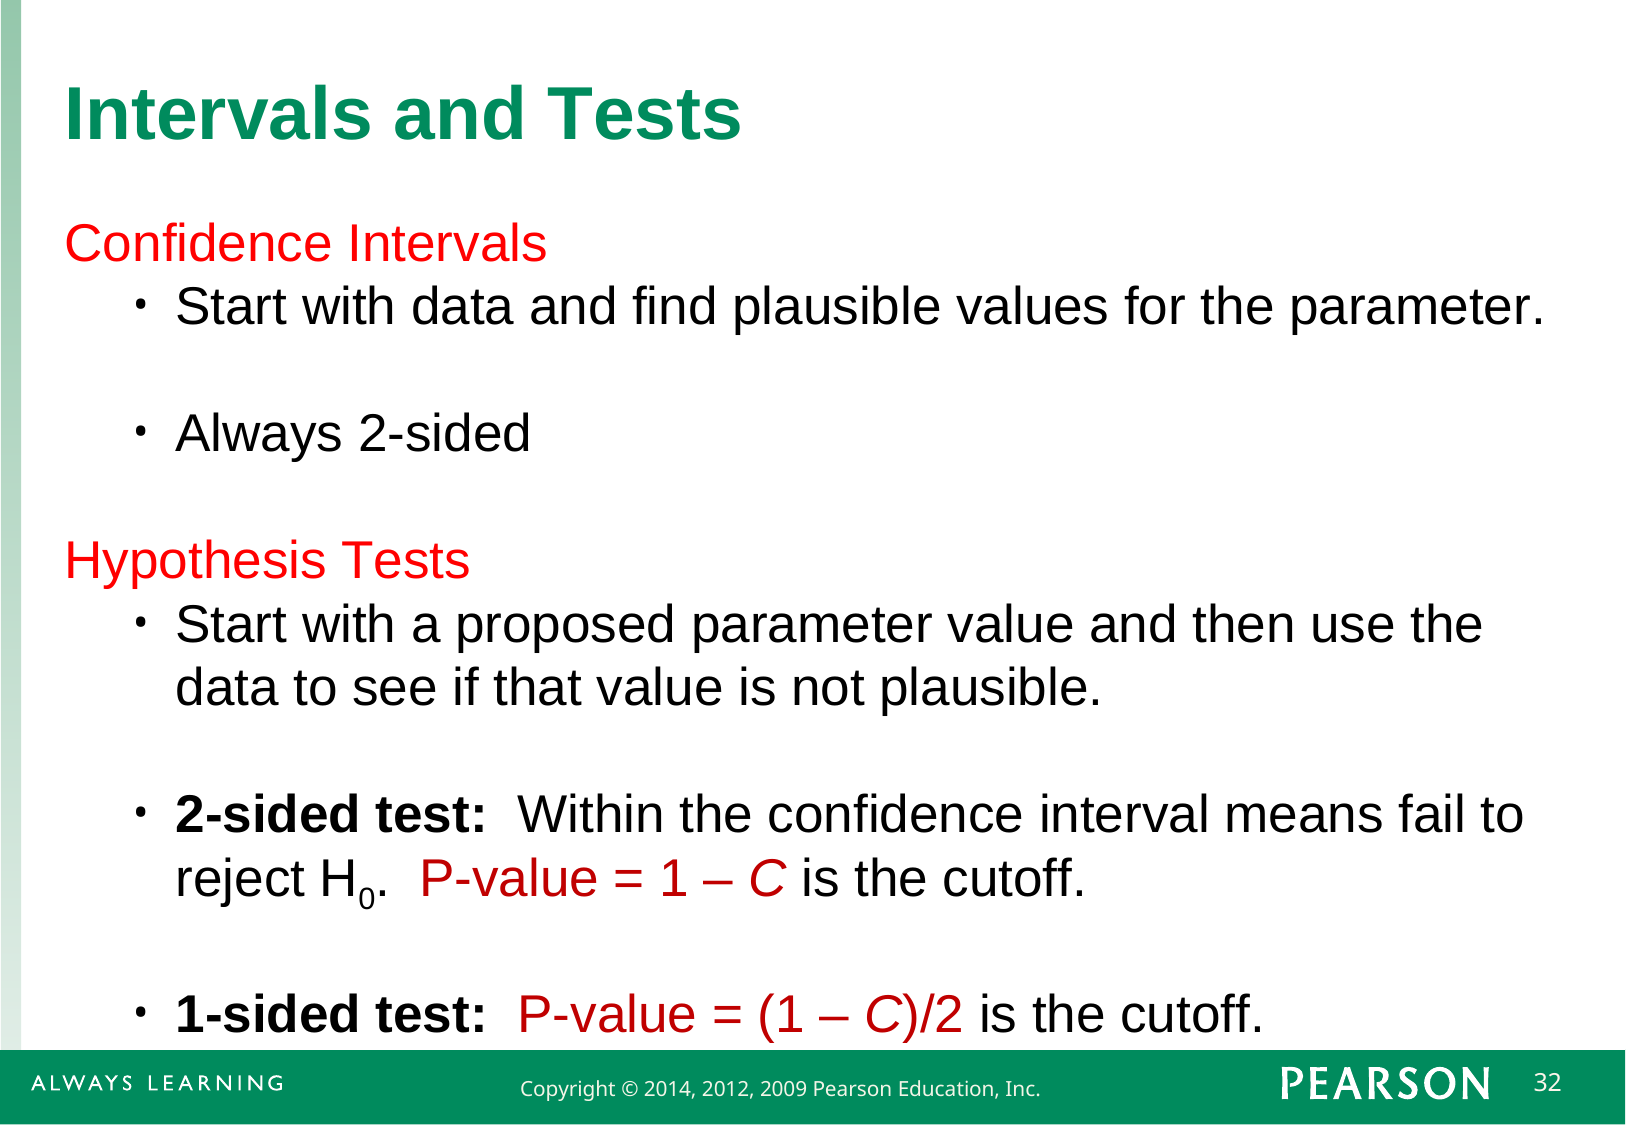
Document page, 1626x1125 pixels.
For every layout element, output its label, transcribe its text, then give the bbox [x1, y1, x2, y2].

title Intervals and Tests [64, 64, 1560, 208]
list Confidence Intervals Start with data and find plausible values for the parameter. Always 2-sided Hypothesis Tests Start with a proposed parameter value and then use the data to see if that value is not plausible. 2-sided test: Within the confidence interval means fail to reject H0. P-value = 1 – C is the cutoff. 1-sided test: P-value = (1 – C)/2 is the cutoff. [64, 208, 1560, 1047]
